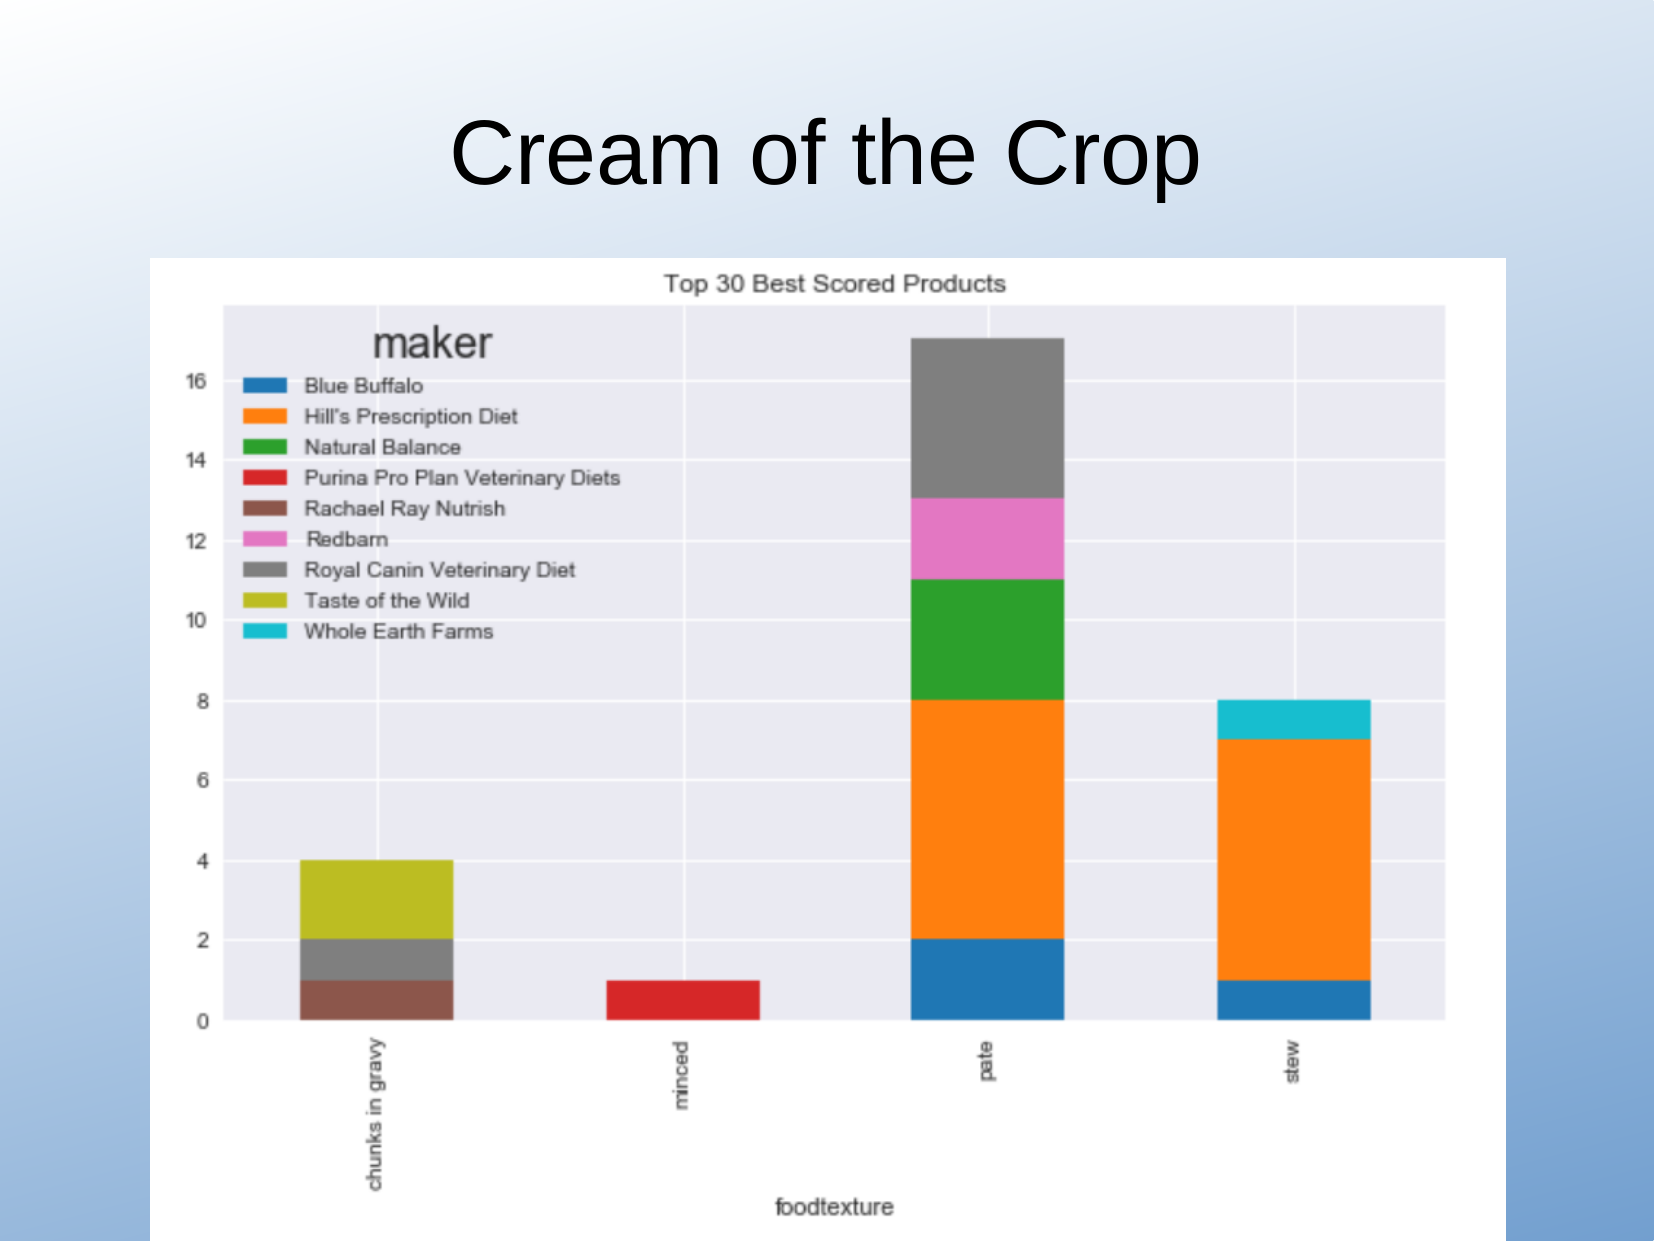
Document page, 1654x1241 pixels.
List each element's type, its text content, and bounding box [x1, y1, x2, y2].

picture [150, 258, 1506, 1241]
title Cream of the Crop [82, 49, 1571, 257]
